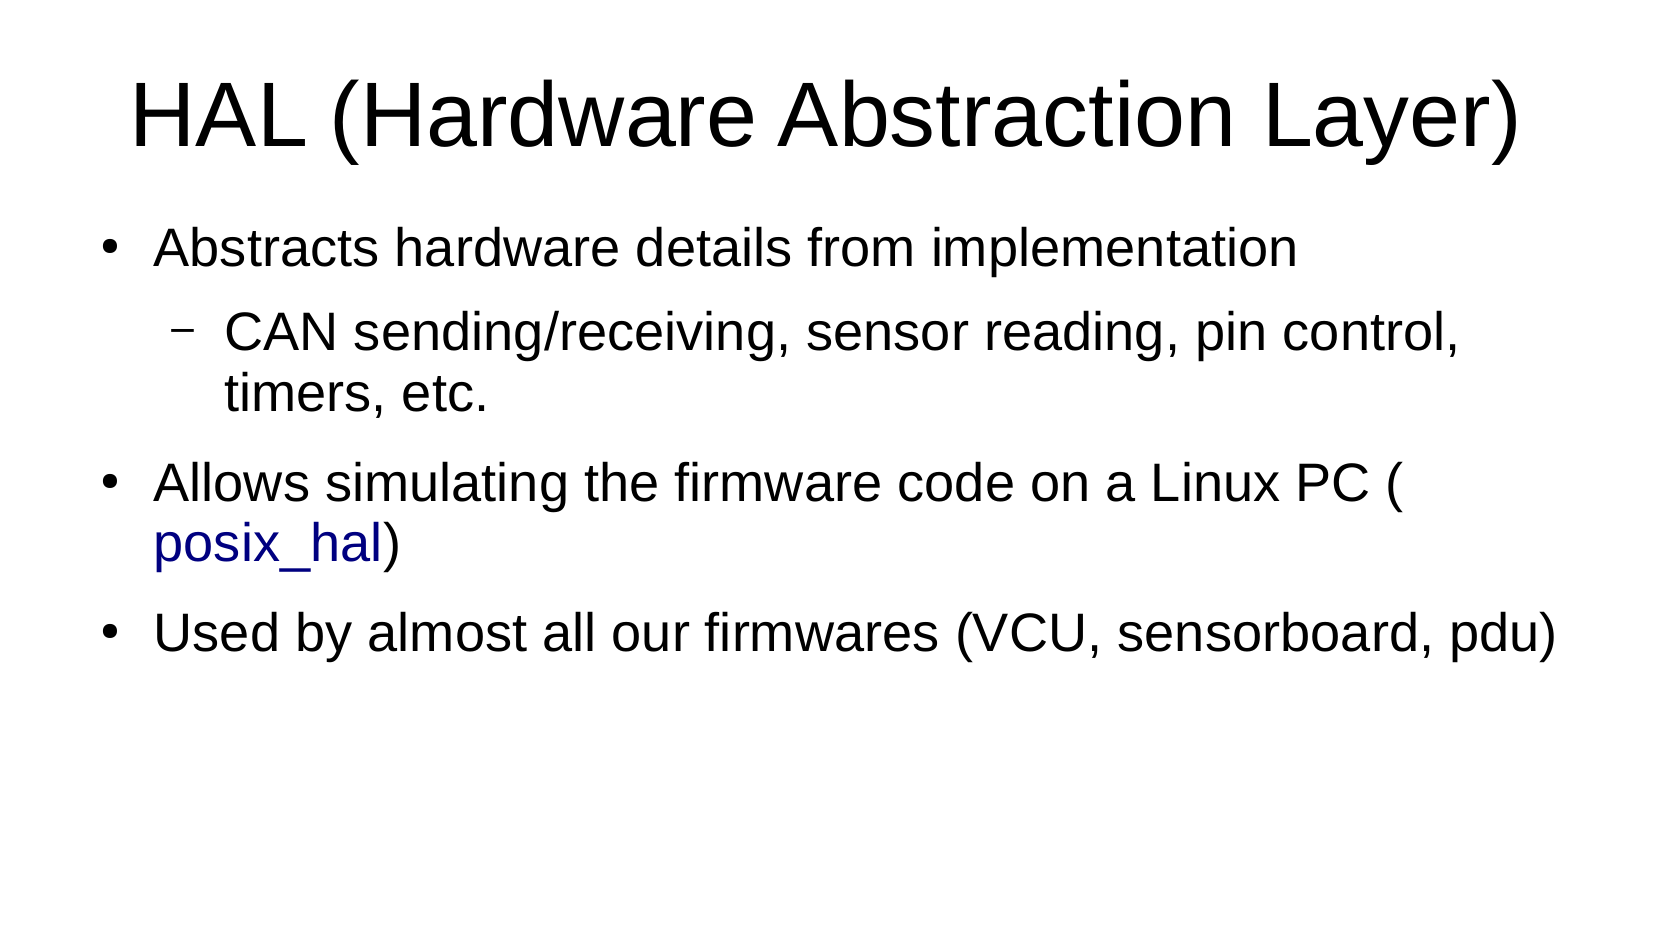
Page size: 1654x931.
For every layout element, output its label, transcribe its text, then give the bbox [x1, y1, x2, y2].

list Abstracts hardware details from implementation CAN sending/receiving, sensor reading, pin control, timers, etc. Allows simulating the firmware code on a Linux PC (posix_hal) Used by almost all our firmwares (VCU, sensorboard, pdu) [82, 217, 1571, 713]
title HAL (Hardware Abstraction Layer) [82, 37, 1571, 193]
